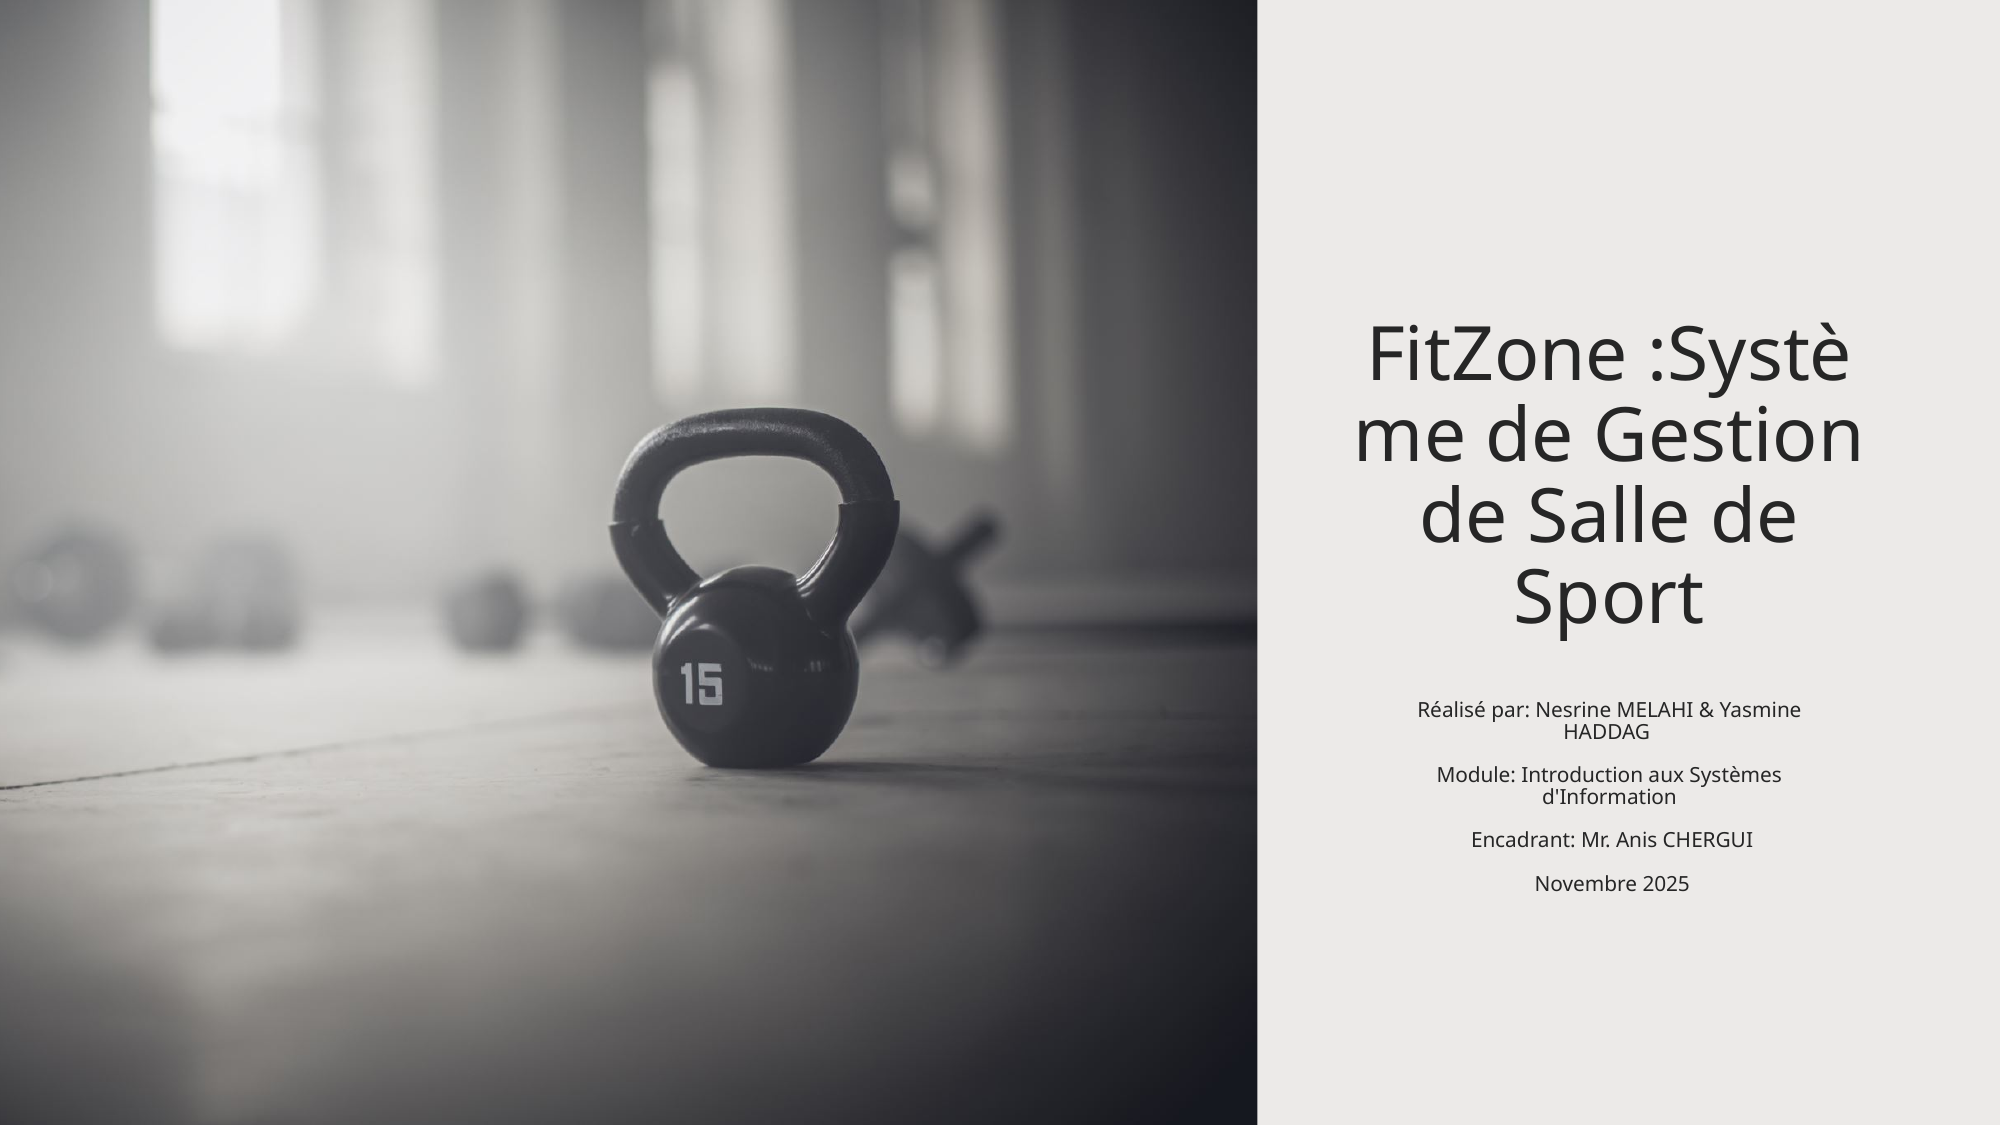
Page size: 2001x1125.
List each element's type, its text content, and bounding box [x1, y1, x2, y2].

title FitZone :Système de Gestion de Salle de Sport [1331, 256, 1888, 647]
picture [0, 0, 1258, 1125]
text_box [1258, 0, 2000, 1125]
subtitle Réalisé par: Nesrine MELAHI & Yasmine HADDAG Module: Introduction aux Systèmes d'Information Encadrant: Mr. Anis CHERGUI Novembre 2025 [1371, 691, 1847, 904]
